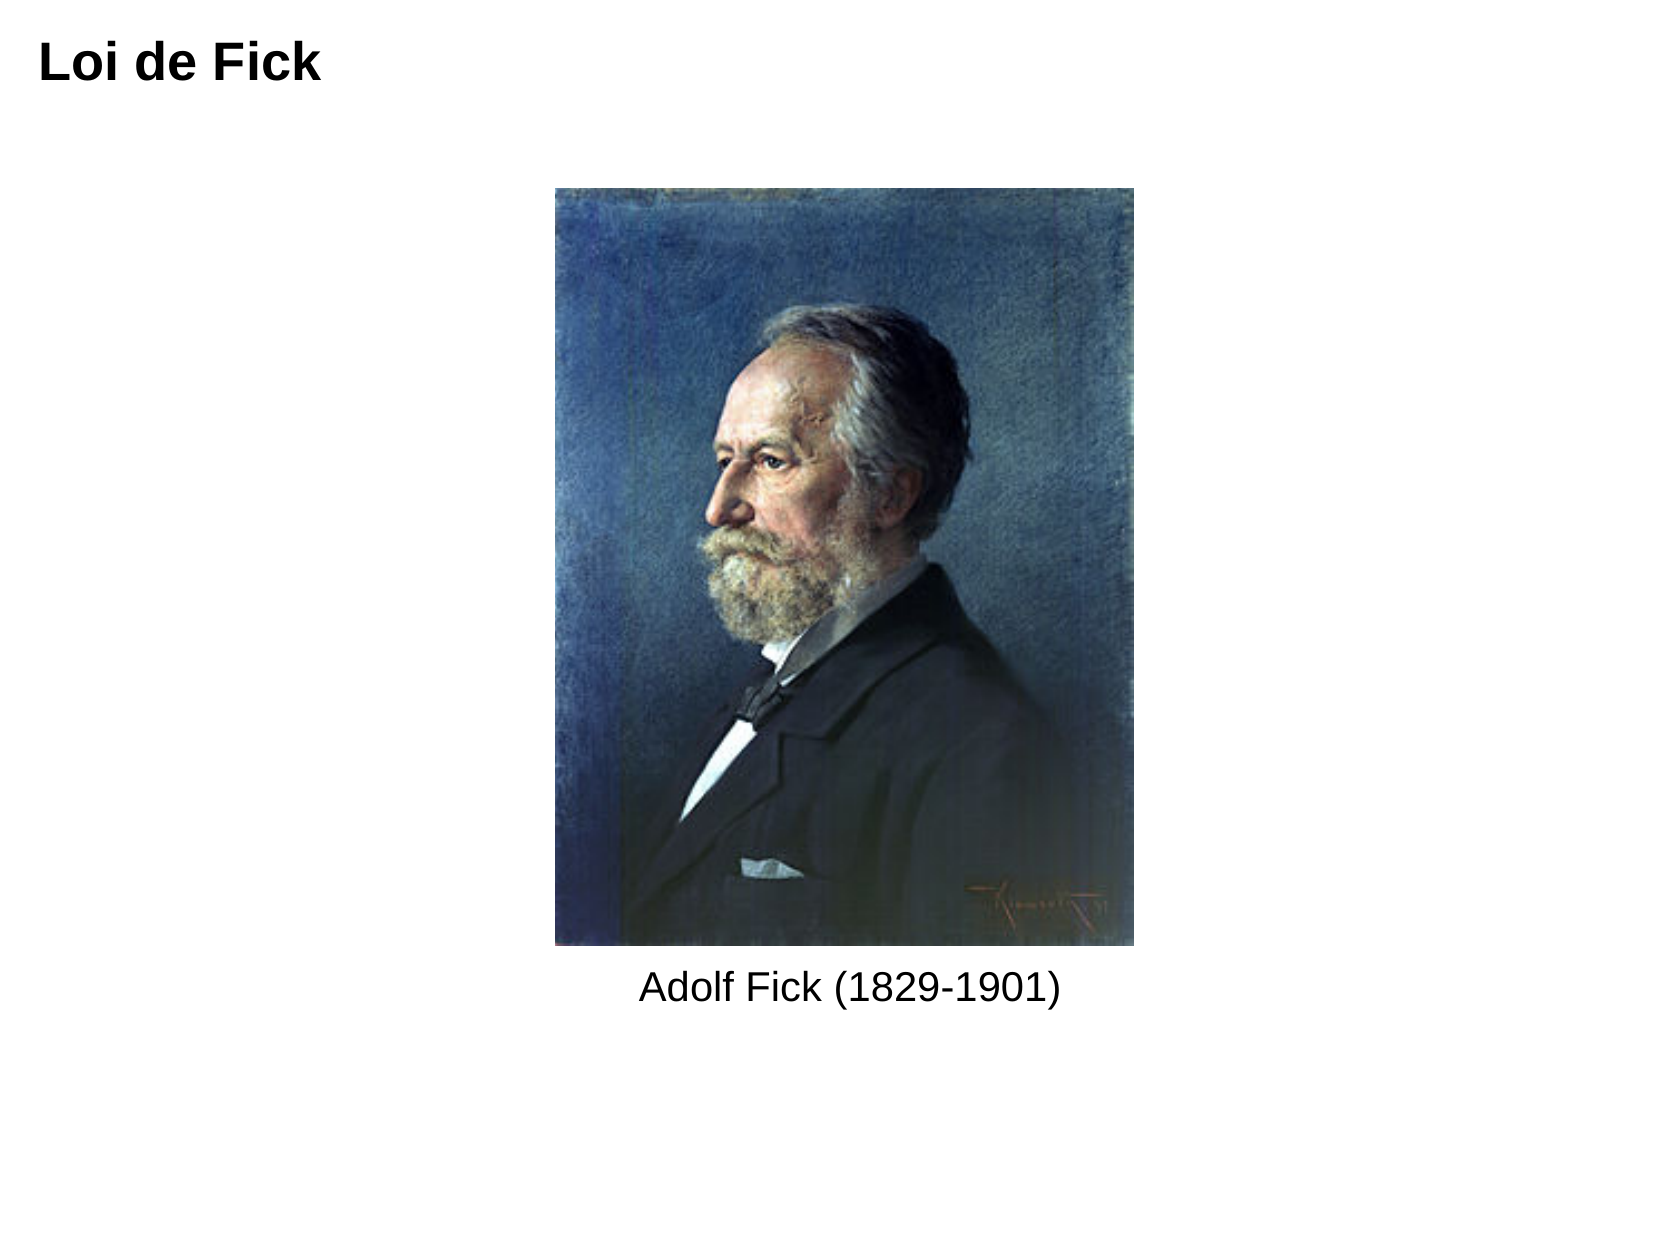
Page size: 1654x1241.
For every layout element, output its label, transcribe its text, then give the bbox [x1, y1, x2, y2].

picture [555, 188, 1134, 946]
text_box Adolf Fick (1829-1901) [507, 956, 1193, 1019]
text_box Loi de Fick [23, 23, 768, 101]
